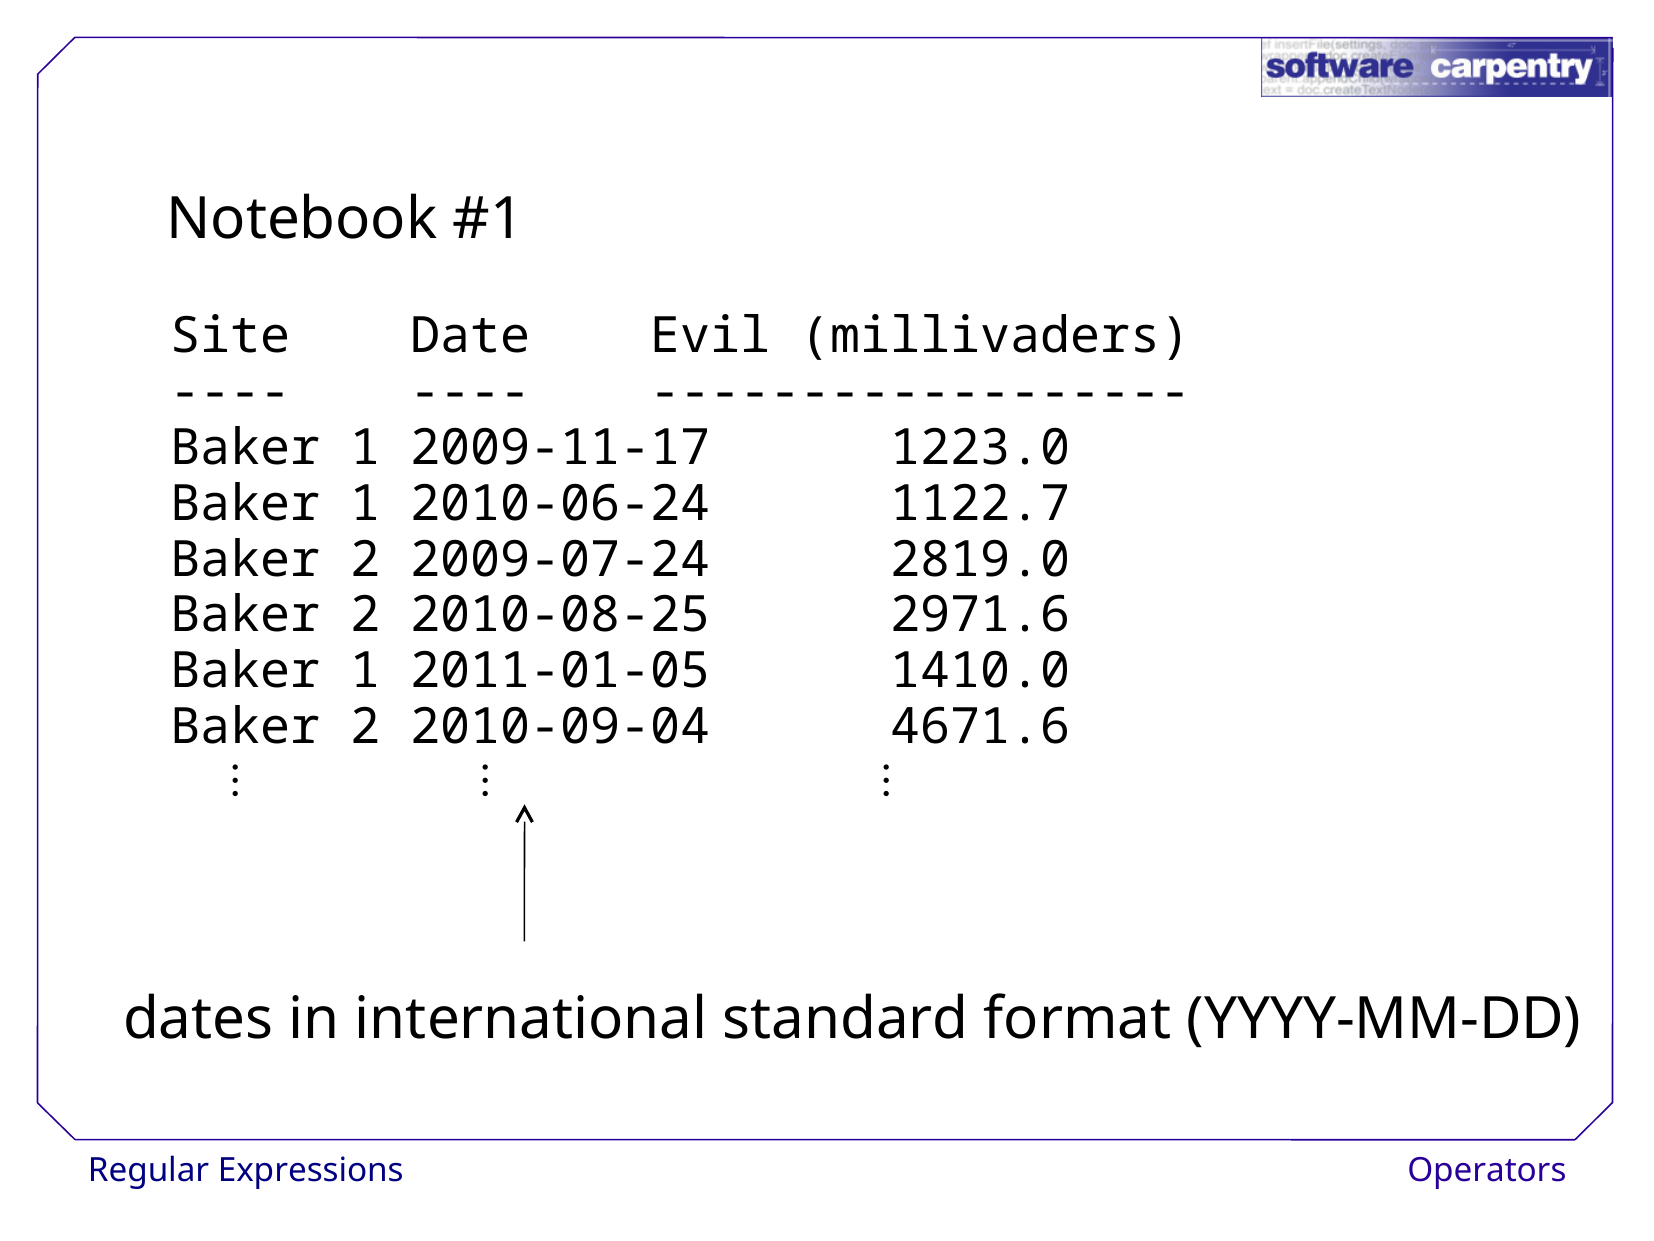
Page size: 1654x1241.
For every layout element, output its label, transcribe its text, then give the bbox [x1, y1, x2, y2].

picture [1261, 39, 1613, 97]
text_box Site Date Evil (millivaders) ---- ---- ------------------ Baker 1 2009-11-17 1223.0 Baker 1 2010-06-24 1122.7 Baker 2 2009-07-24 2819.0 Baker 2 2010-08-25 2971.6 Baker 1 2011-01-05 1410.0 Baker 2 2010-09-04 4671.6 ⋮ ⋮ ⋮ [155, 300, 1535, 818]
text_box Notebook #1 [151, 138, 1530, 259]
text_box dates in international standard format (YYYY-MM-DD) [108, 979, 1602, 1060]
